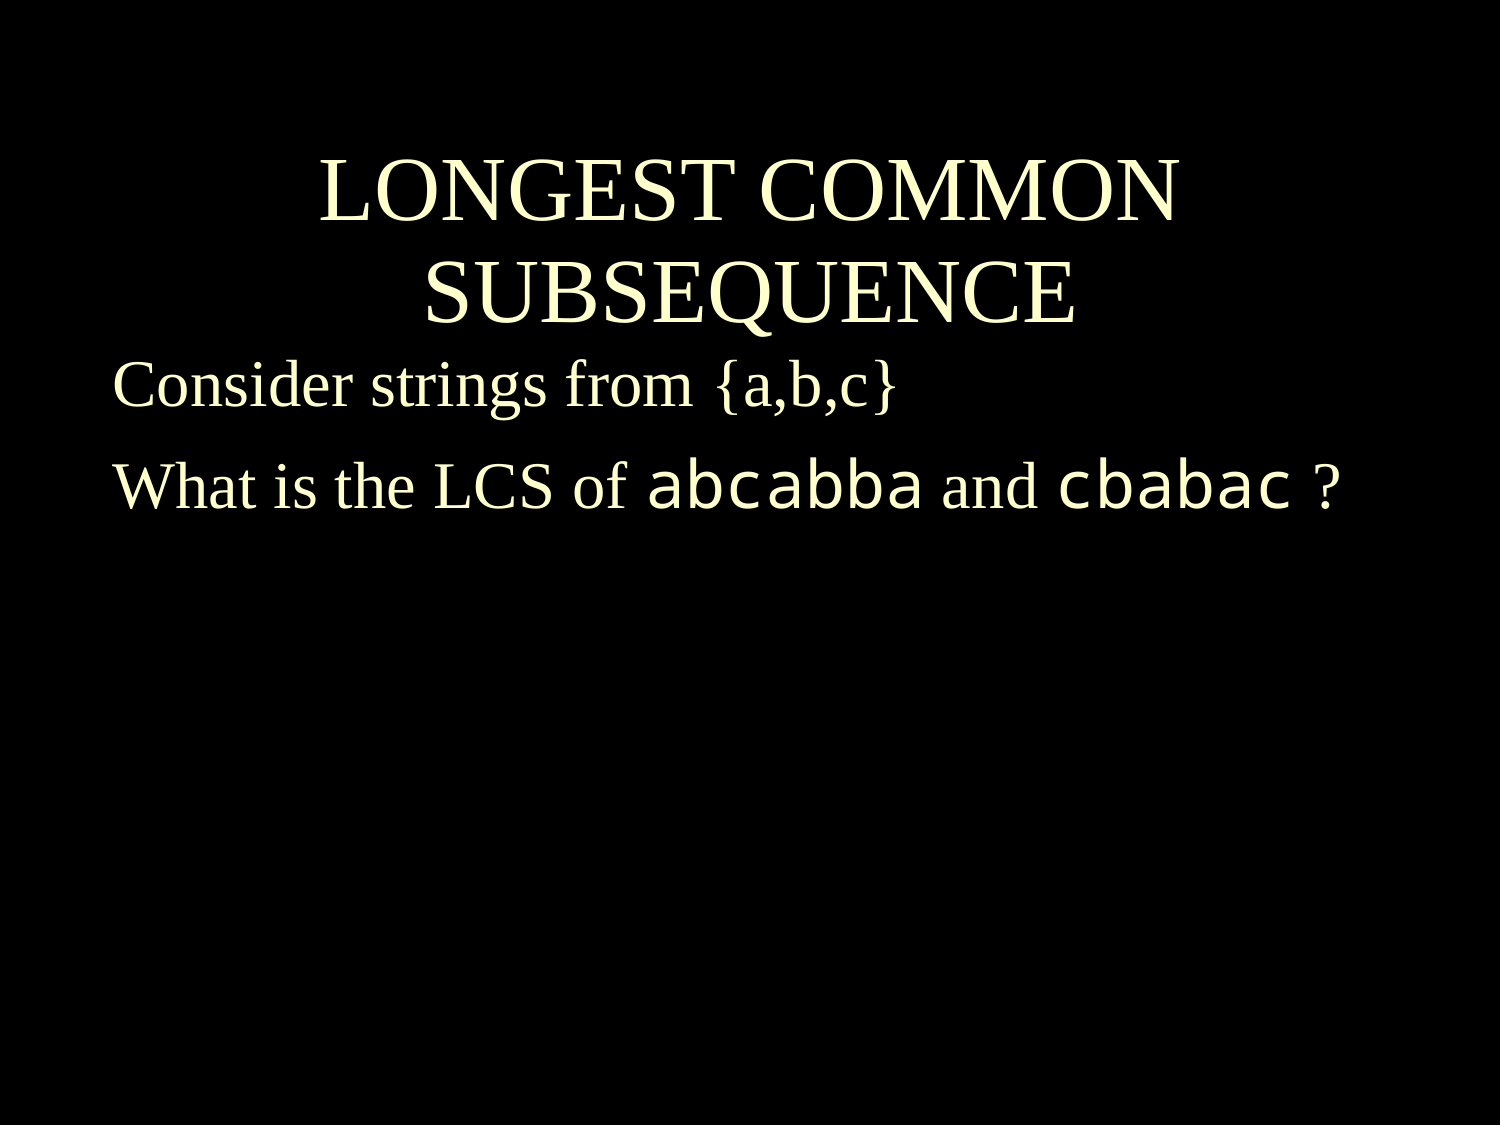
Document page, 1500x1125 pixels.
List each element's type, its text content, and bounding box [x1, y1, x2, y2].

list Consider strings from {a,b,c} What is the LCS of abcabba and cbabac ? [112, 347, 1482, 1011]
title LONGEST COMMON SUBSEQUENCE [22, 139, 1480, 343]
